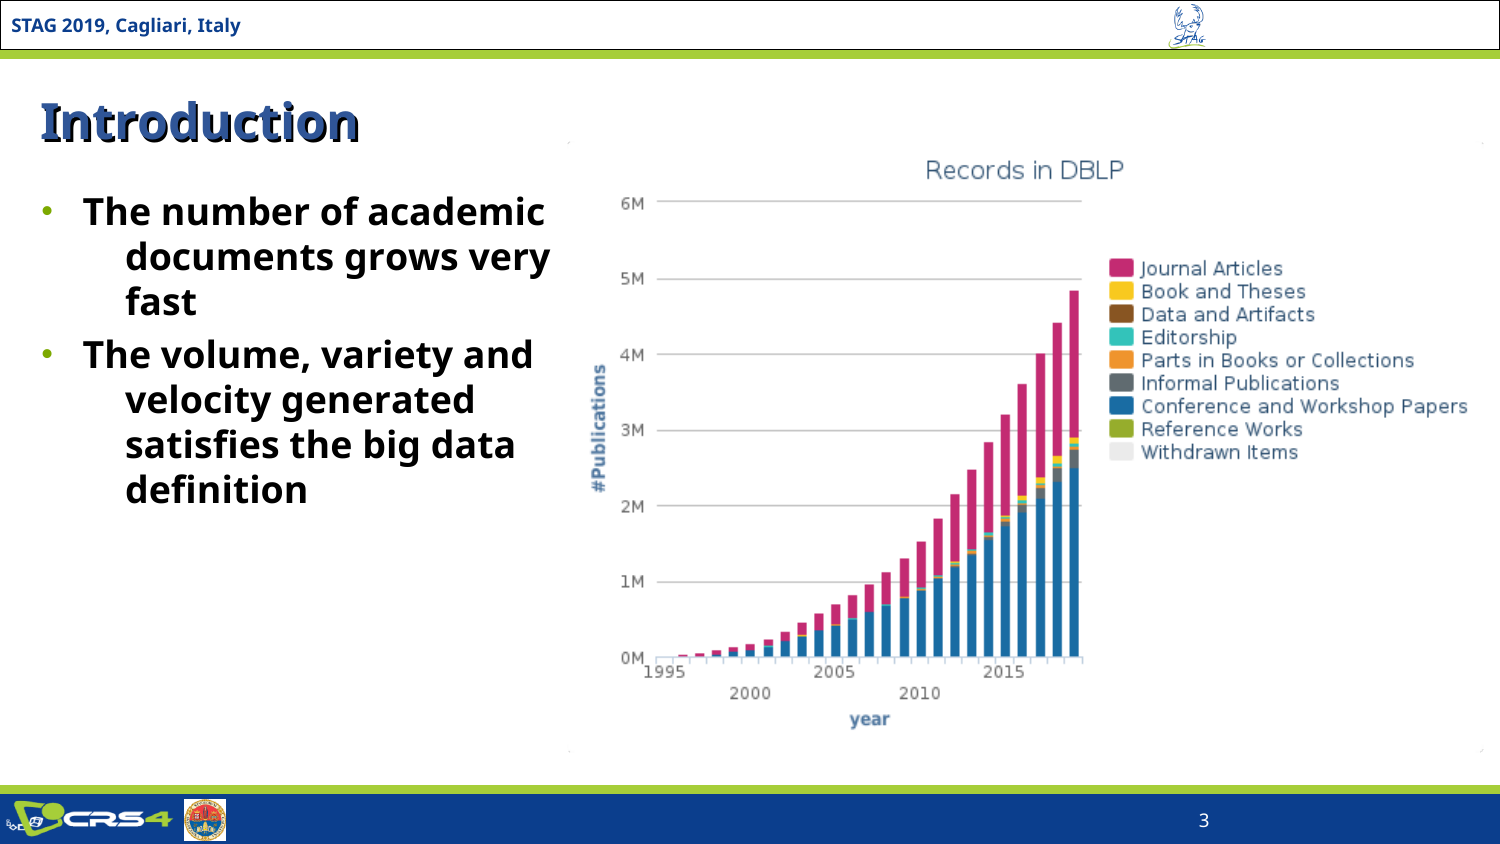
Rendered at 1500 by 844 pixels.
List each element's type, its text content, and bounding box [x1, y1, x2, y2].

title Introduction [29, 58, 1471, 181]
text_box [1187, 802, 1500, 831]
list The number of academic documents grows very fast The volume, variety and velocity generated satisfies the big data definition [29, 182, 622, 786]
picture [567, 141, 1484, 753]
